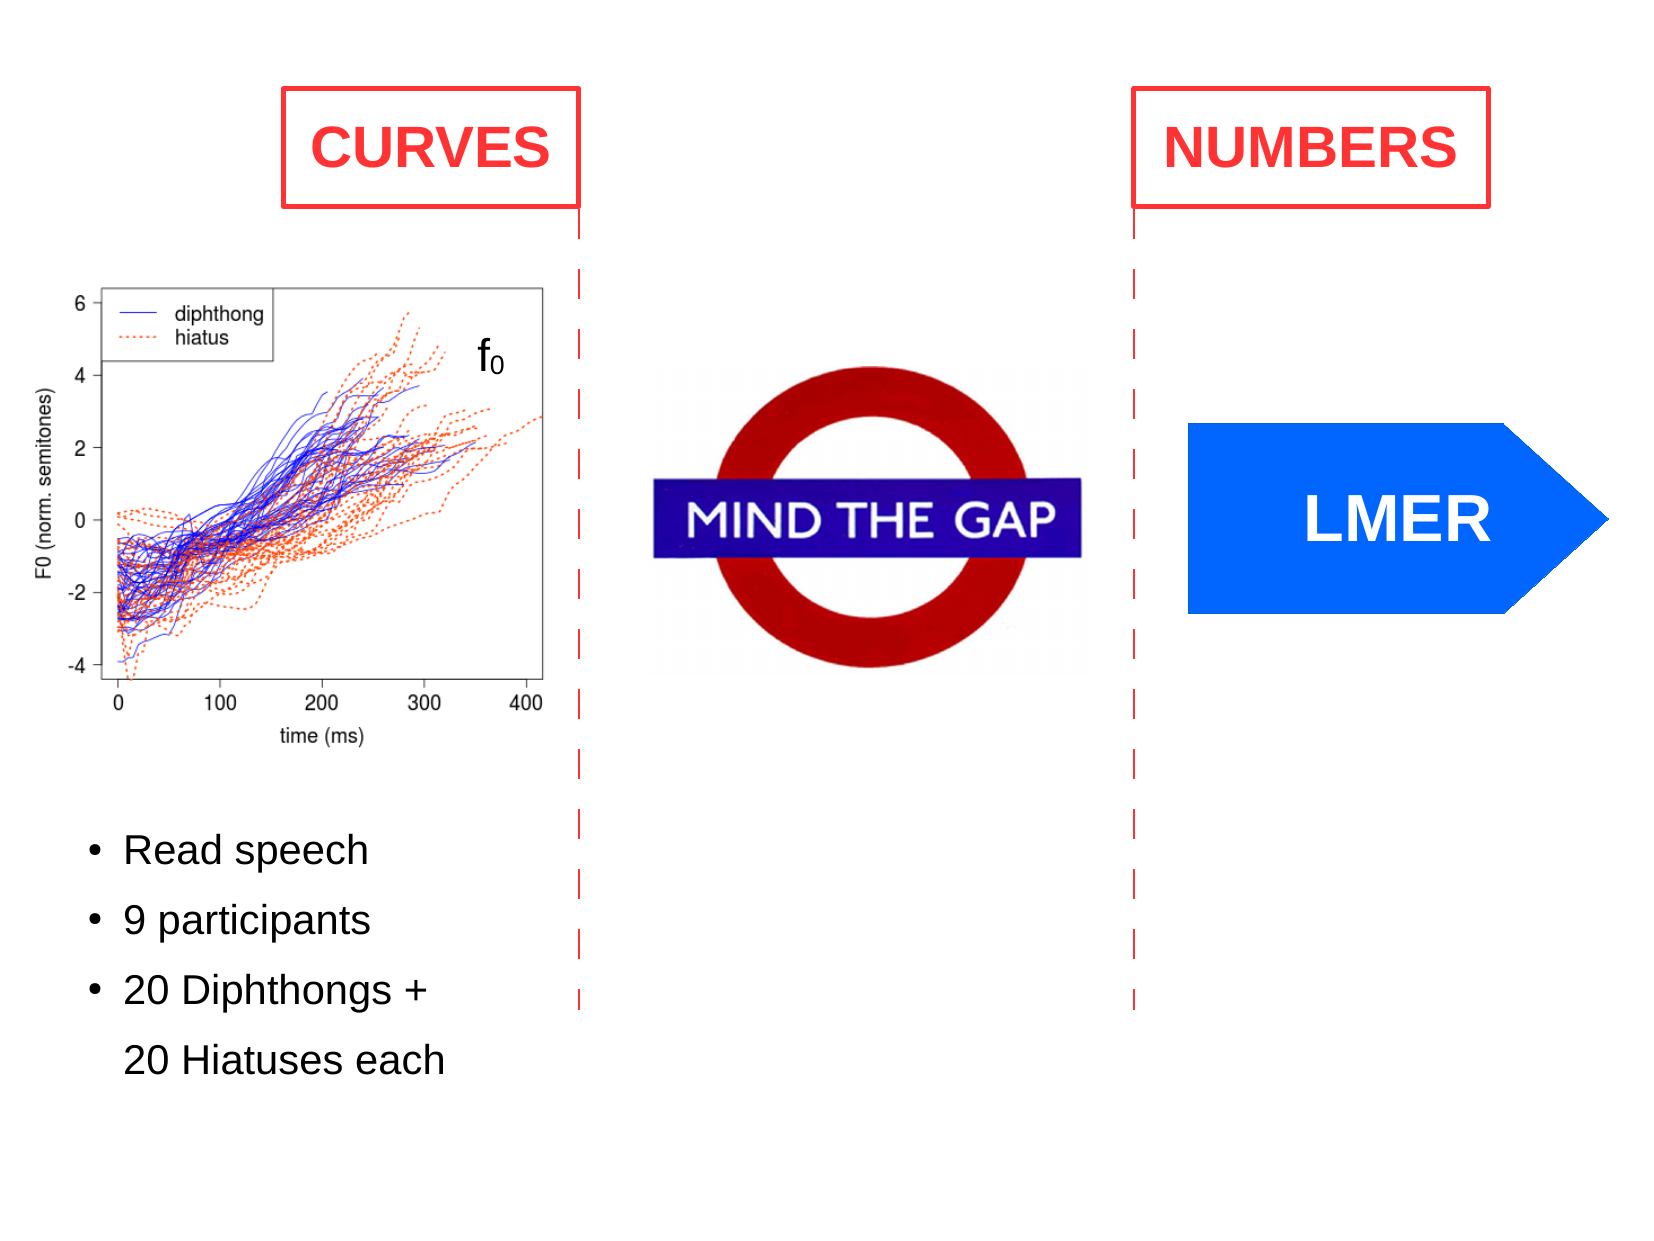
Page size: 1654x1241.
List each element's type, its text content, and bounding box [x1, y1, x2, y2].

text_box LMER [1188, 423, 1609, 614]
text_box Read speech 9 participants 20 Diphthongs + 20 Hiatuses each [72, 796, 636, 1187]
text_box CURVES [283, 88, 579, 207]
picture [649, 366, 1087, 674]
picture [35, 277, 556, 762]
text_box f0 [427, 297, 520, 412]
text_box NUMBERS [1133, 88, 1489, 207]
